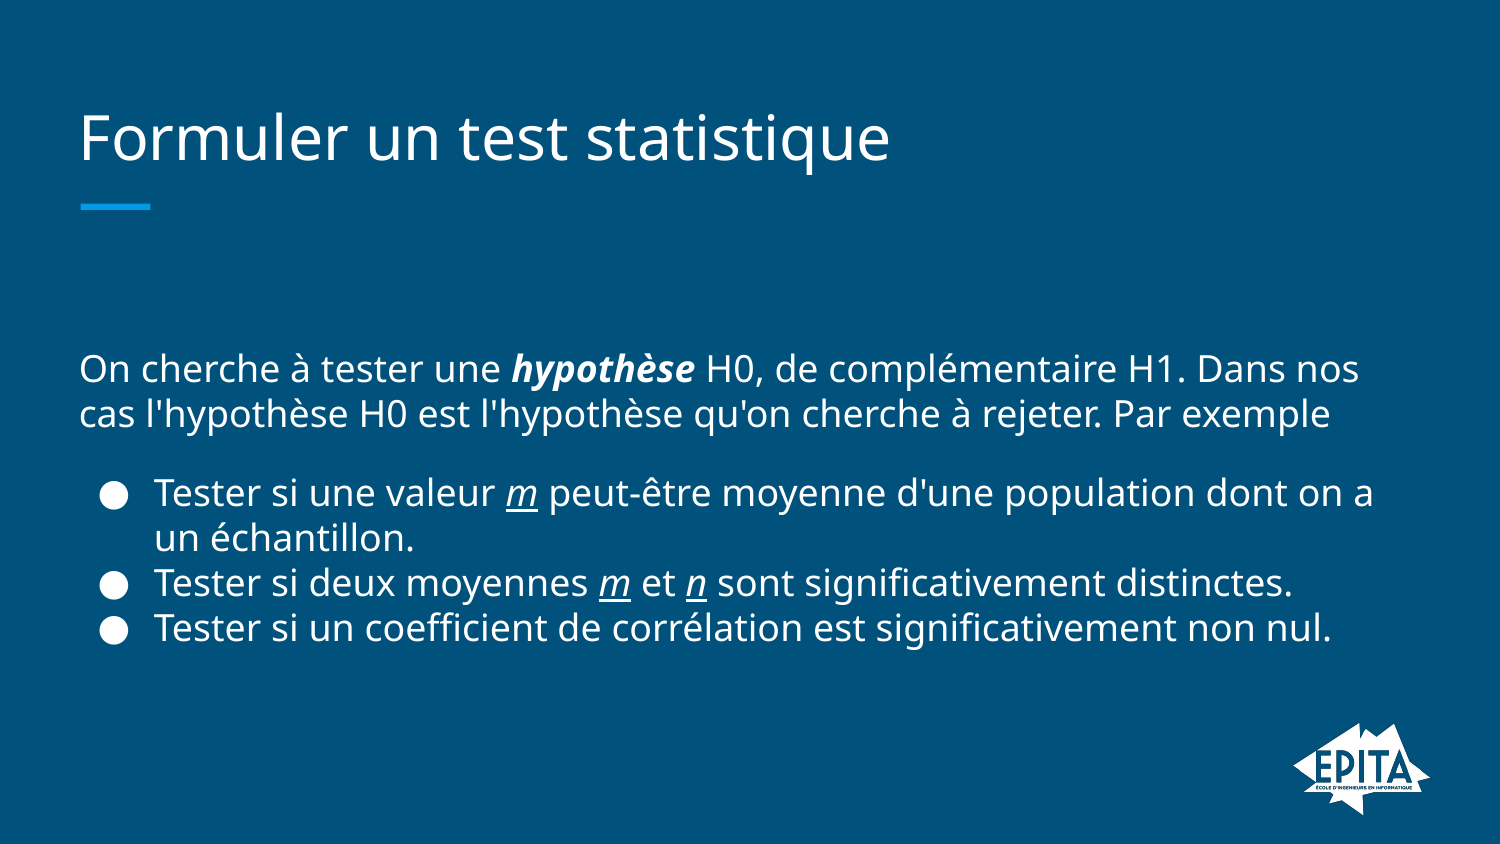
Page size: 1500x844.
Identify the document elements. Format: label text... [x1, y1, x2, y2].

picture [1306, 725, 1428, 814]
list On cherche à tester une hypothèse H0, de complémentaire H1. Dans nos cas l'hypothèse H0 est l'hypothèse qu'on cherche à rejeter. Par exemple Tester si une valeur m peut-être moyenne d'une population dont on a un échantillon. Tester si deux moyennes m et n sont significativement distinctes. Tester si un coefficient de corrélation est significativement non nul. [63, 244, 1437, 750]
picture [1295, 753, 1315, 780]
title Formuler un test statistique [63, 75, 1437, 188]
